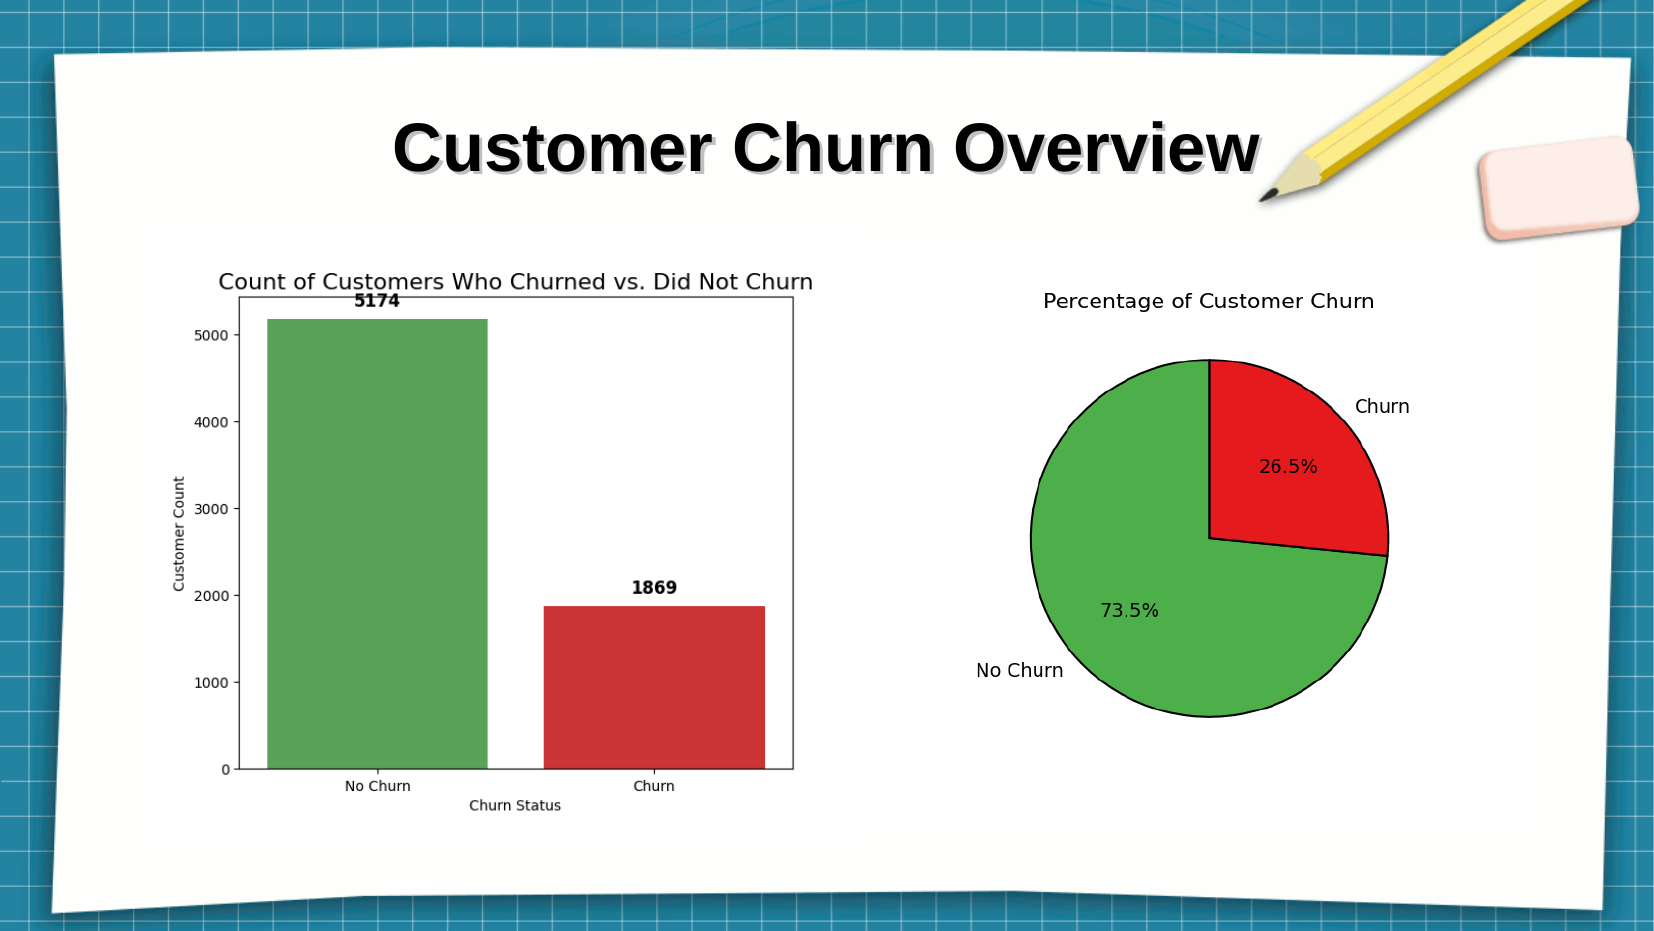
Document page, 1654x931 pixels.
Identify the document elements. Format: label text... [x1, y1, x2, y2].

picture [0, 0, 1654, 931]
title Customer Churn Overview [82, 69, 1571, 226]
